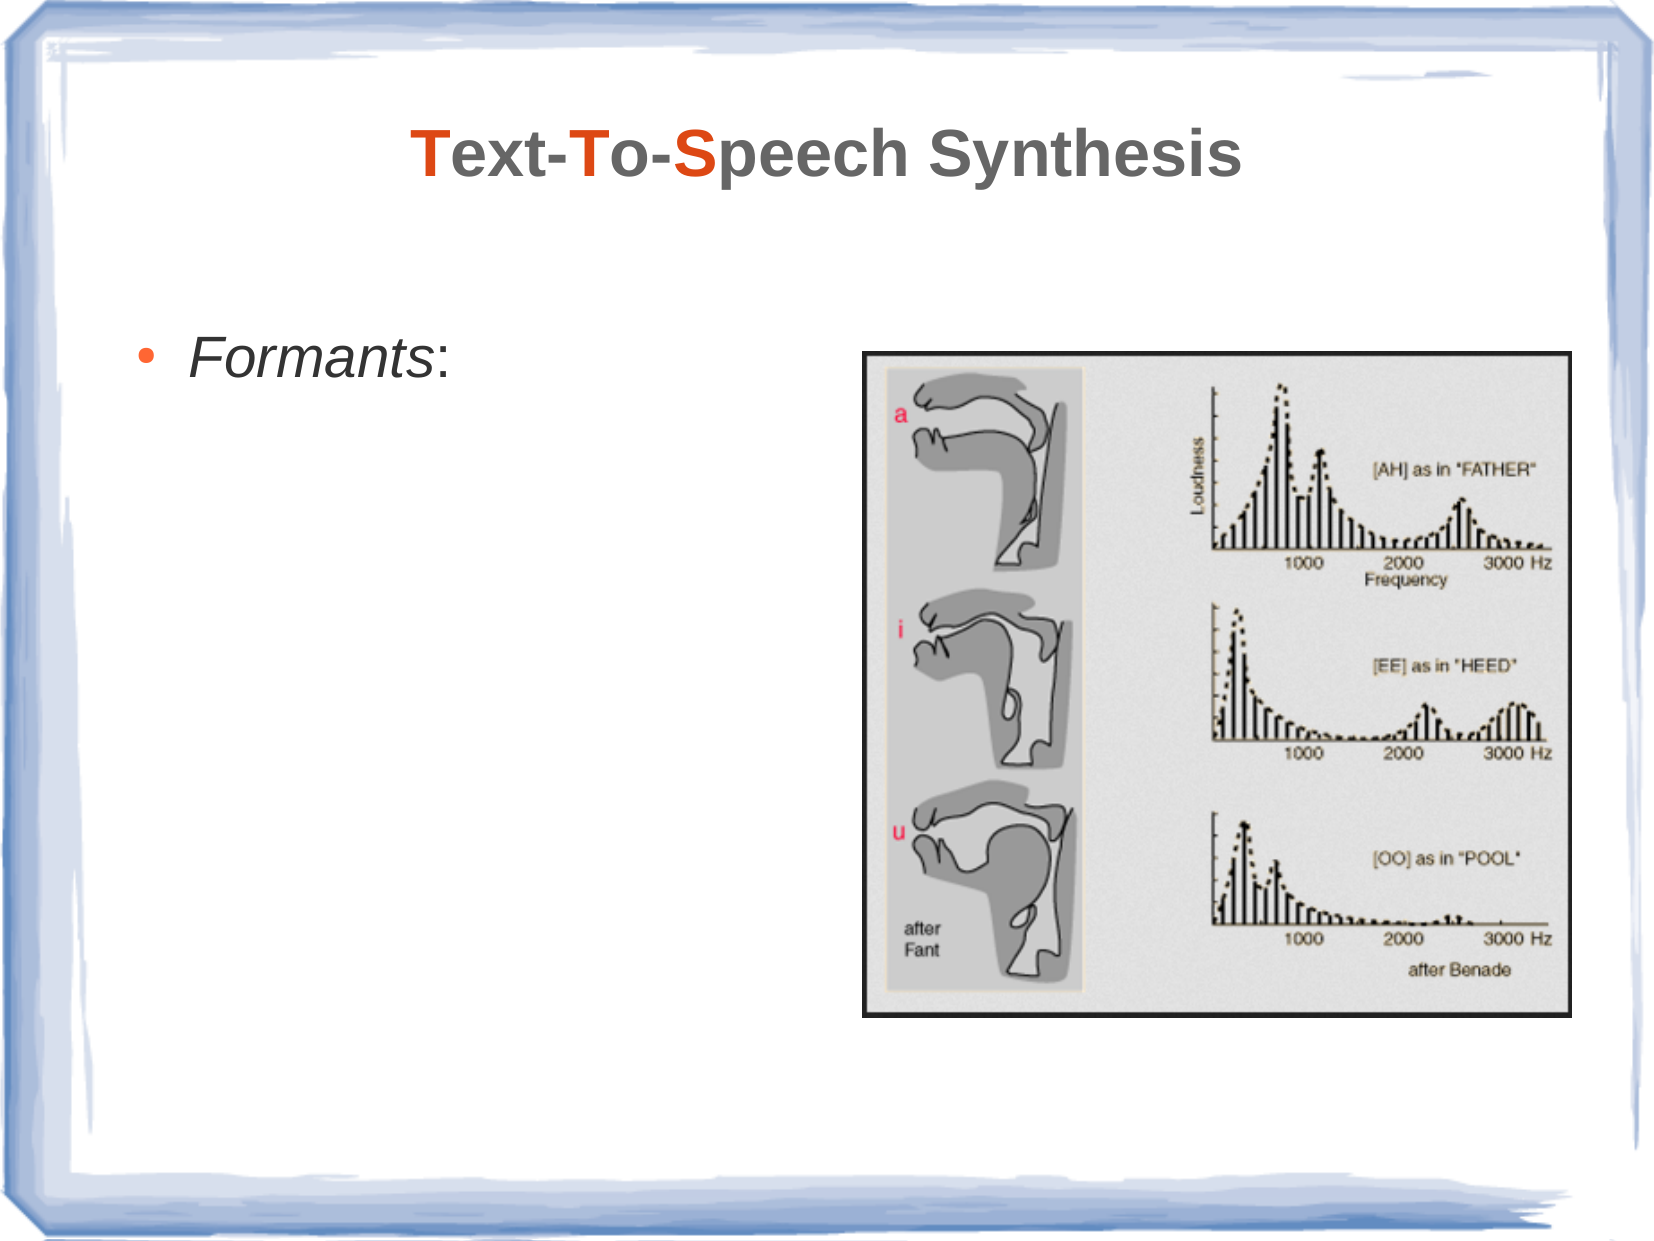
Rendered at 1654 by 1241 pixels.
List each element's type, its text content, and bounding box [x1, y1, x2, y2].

title Text-To-Speech Synthesis [82, 49, 1571, 257]
picture [0, 0, 1654, 1241]
list Formants: [118, 324, 827, 1045]
